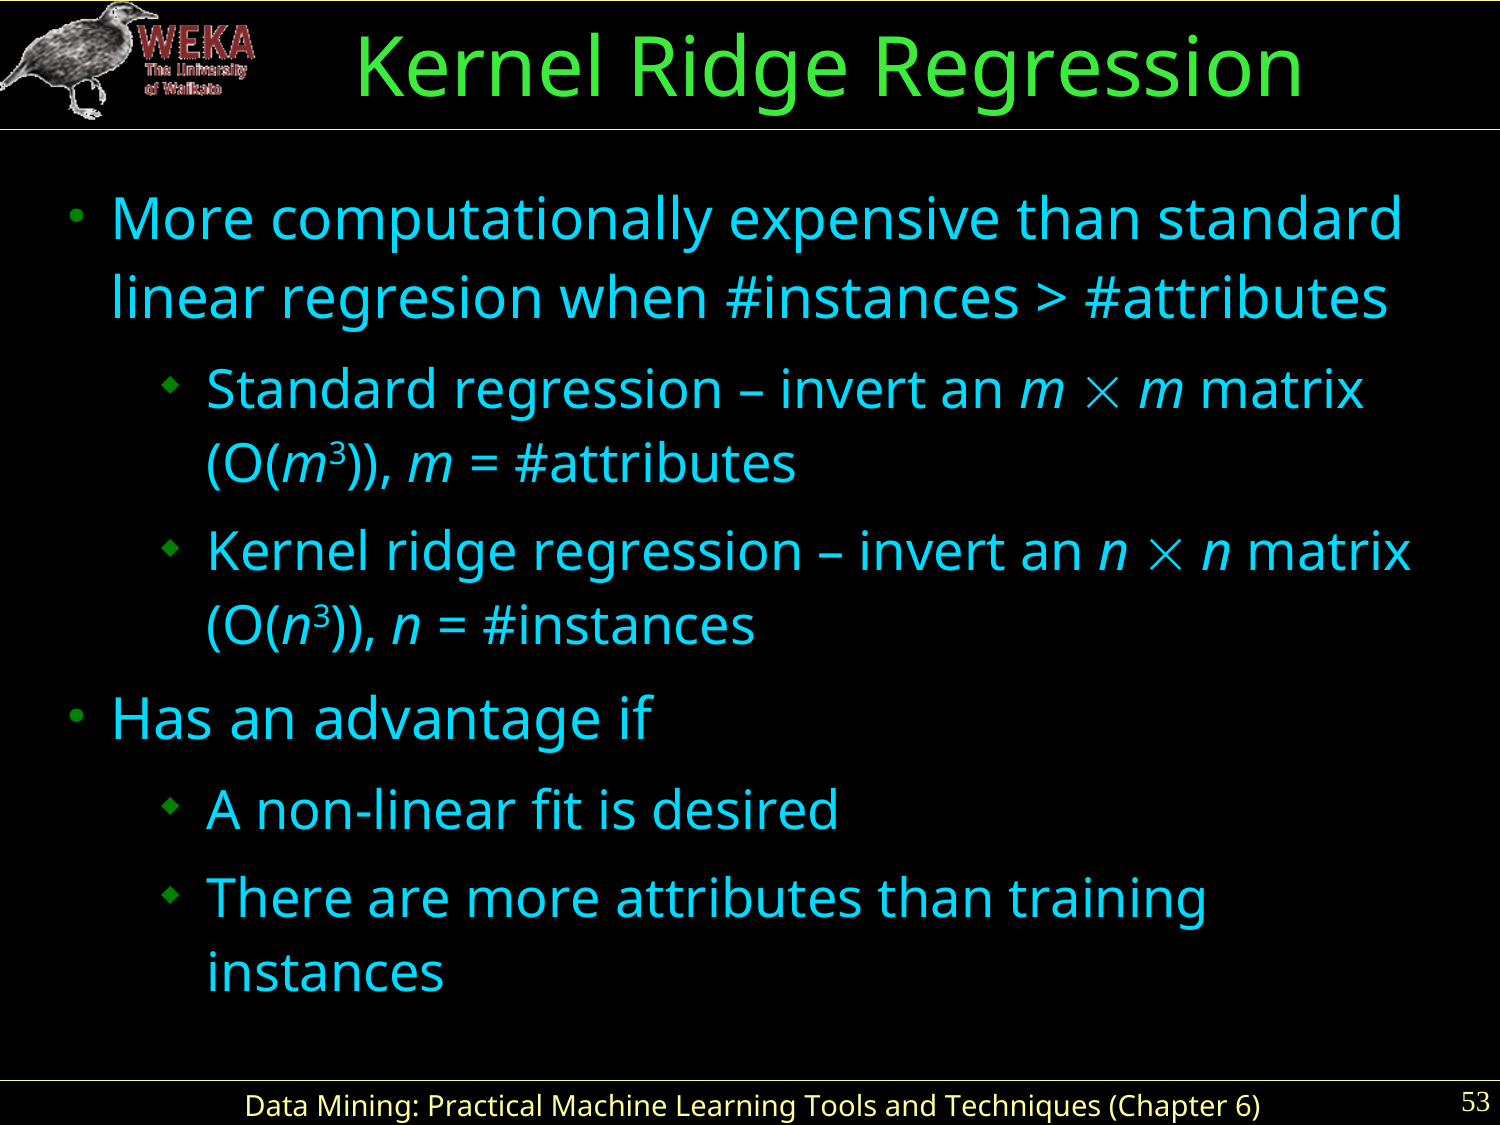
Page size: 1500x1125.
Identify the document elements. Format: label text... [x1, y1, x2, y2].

title Kernel Ridge Regression [353, 0, 1429, 159]
list More computationally expensive than standard linear regresion when #instances > #attributes Standard regression – invert an m  m matrix (O(m3)), m = #attributes Kernel ridge regression – invert an n  n matrix (O(n3)), n = #instances Has an advantage if A non-linear fit is desired There are more attributes than training instances [67, 177, 1418, 1093]
picture [0, 1, 266, 129]
